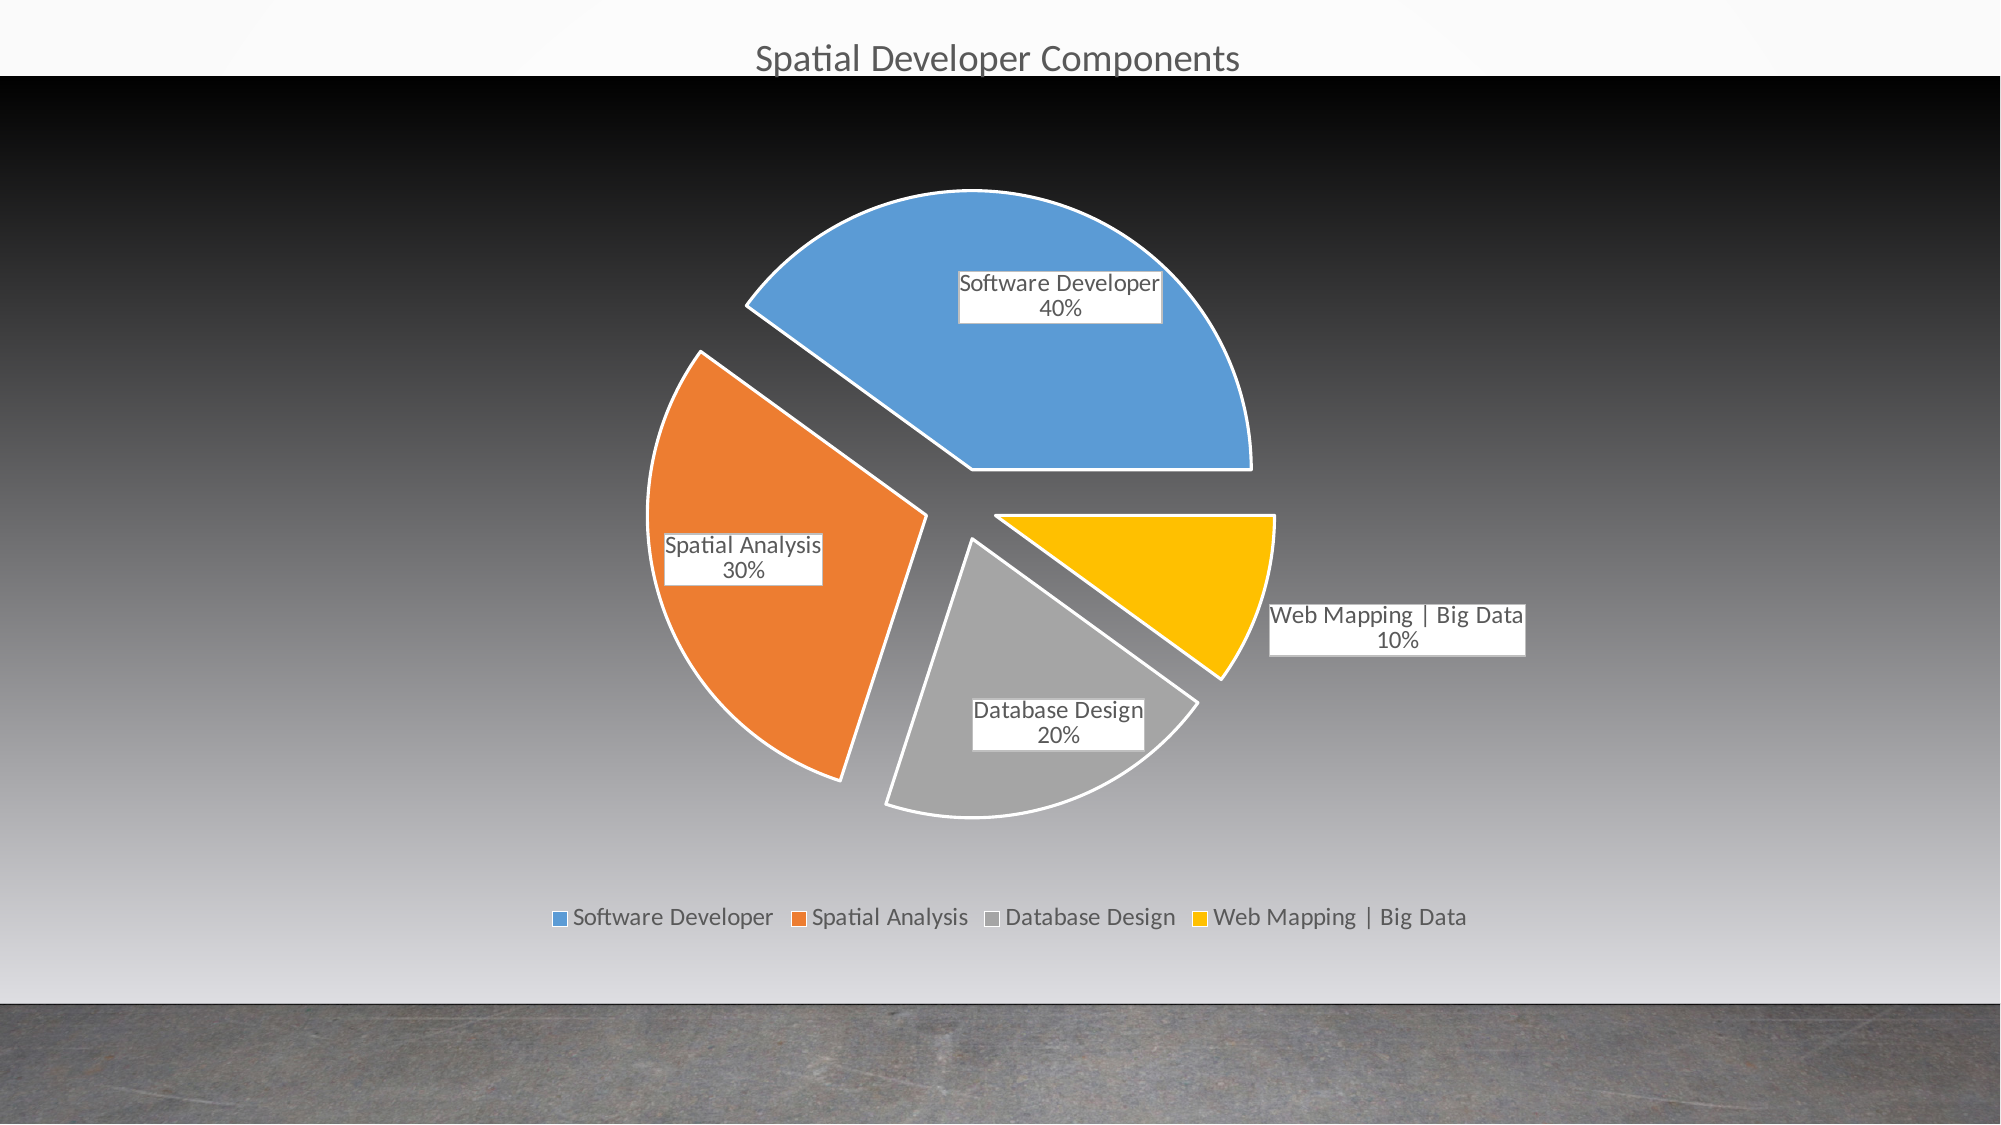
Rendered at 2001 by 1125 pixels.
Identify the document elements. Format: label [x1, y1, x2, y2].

chart [80, 30, 1941, 938]
